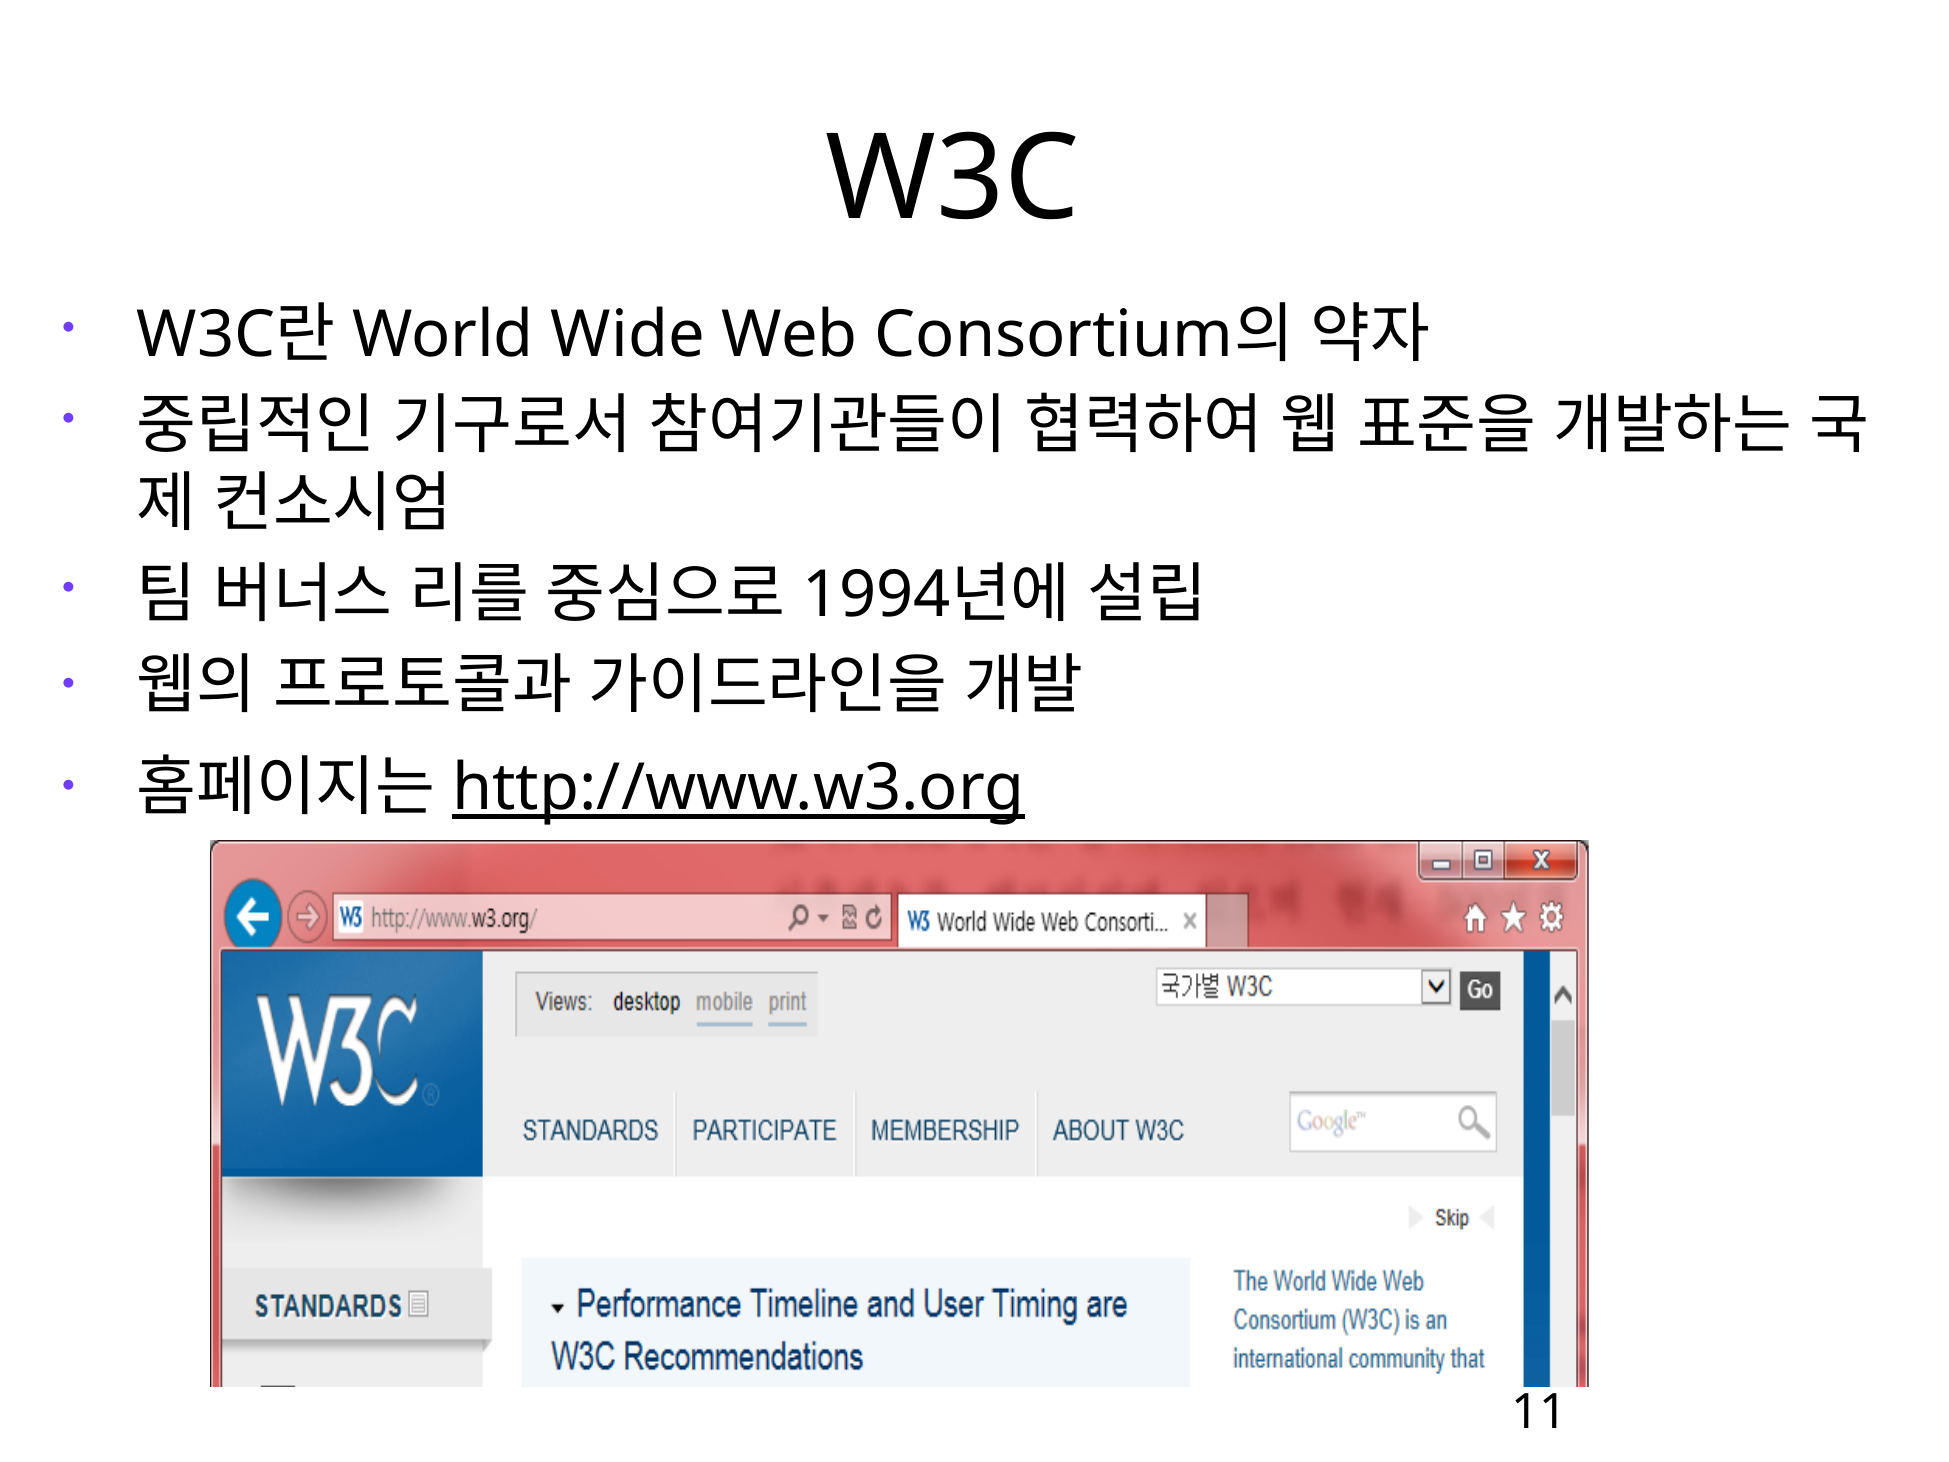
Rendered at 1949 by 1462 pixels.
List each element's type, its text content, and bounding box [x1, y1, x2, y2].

picture [210, 840, 1589, 1387]
title W3C [156, 92, 1749, 255]
list W3C란 World Wide Web Consortium의 약자 중립적인 기구로서 참여기관들이 협력하여 웹 표준을 개발하는 국제 컨소시엄 팀 버너스 리를 중심으로 1994년에 설립 웹의 프로토콜과 가이드라인을 개발 홈페이지는 http://www.w3.org [48, 284, 1897, 1343]
slide_number <숫자> [1496, 1372, 1899, 1462]
